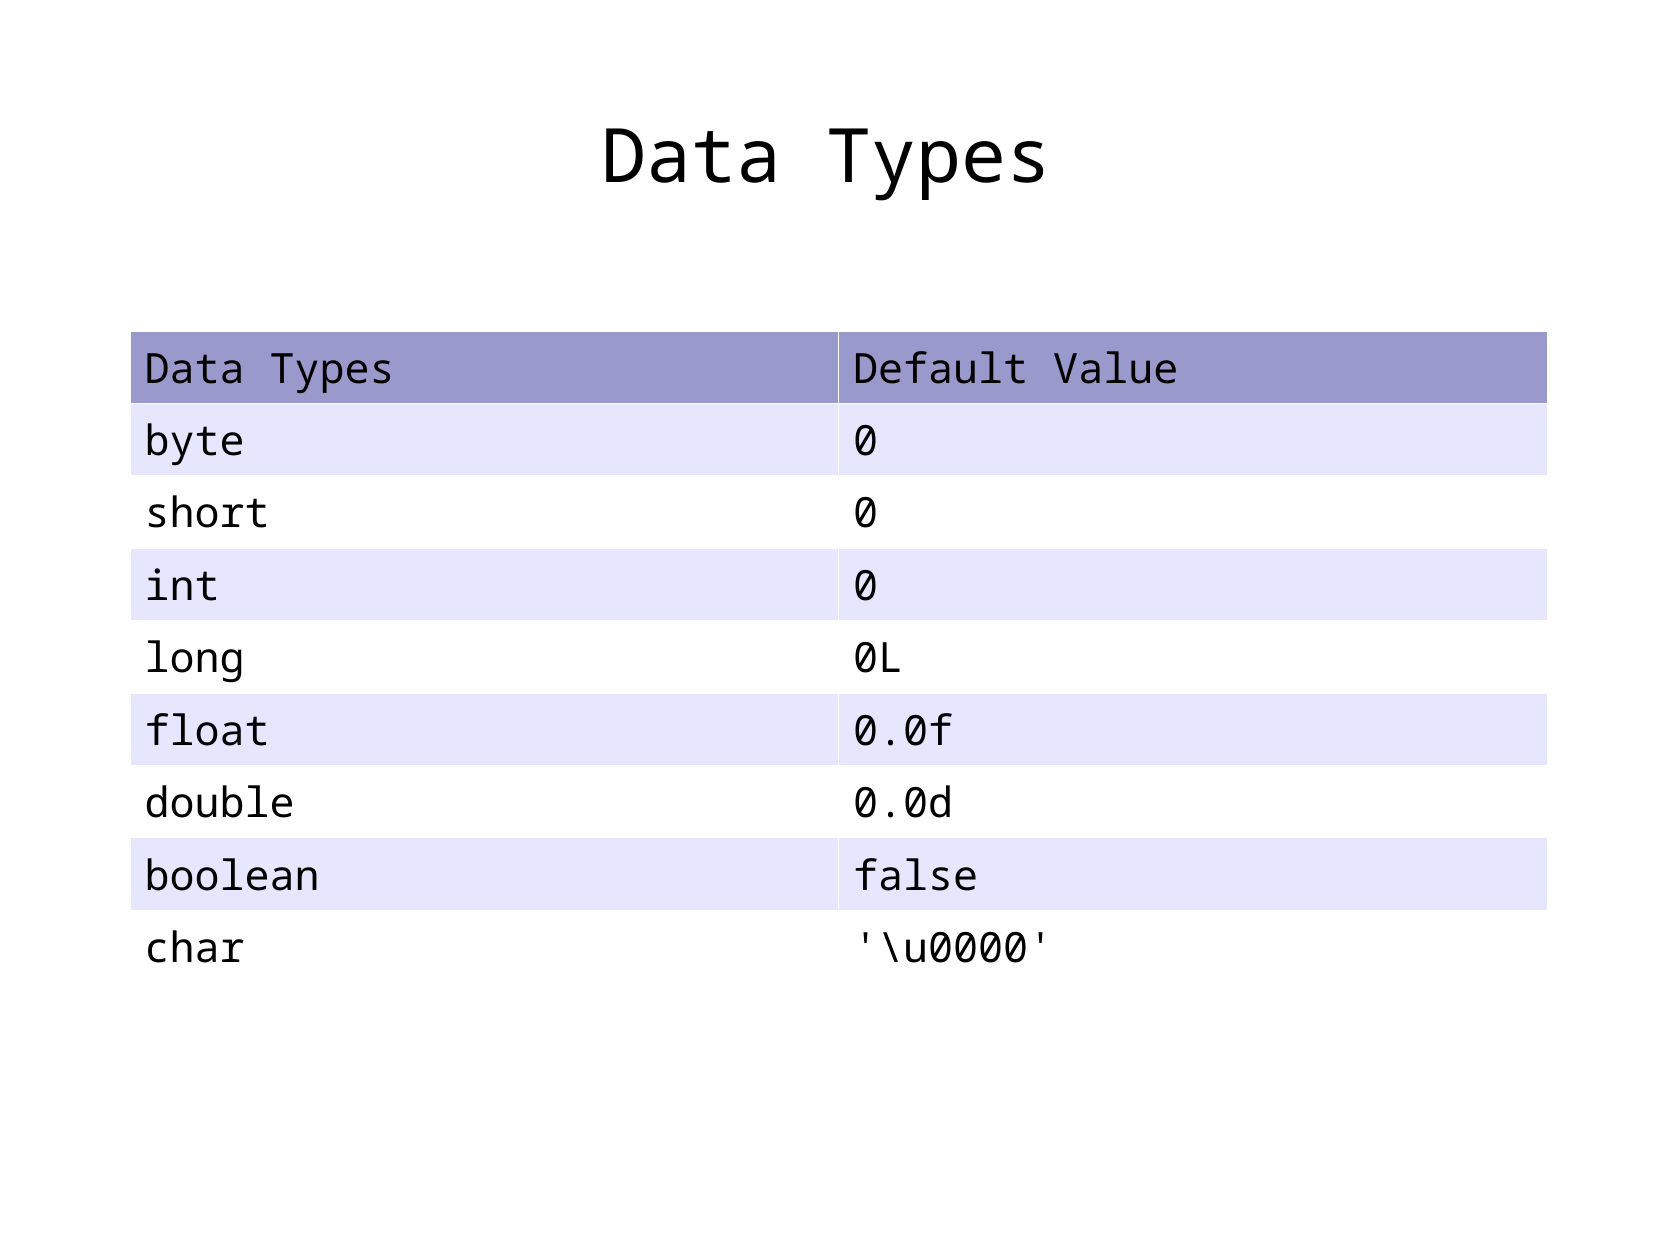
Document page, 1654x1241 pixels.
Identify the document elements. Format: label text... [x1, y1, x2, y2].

table_header Data Types [131, 332, 838, 403]
table_header Default Value [839, 332, 1547, 403]
table_cell double [131, 766, 838, 837]
table_cell false [839, 838, 1547, 910]
table_cell float [131, 694, 838, 765]
table_cell long [131, 621, 838, 693]
table_cell boolean [131, 838, 838, 910]
title Data Types [82, 49, 1571, 257]
table_cell int [131, 549, 838, 620]
table_cell '\u0000' [839, 911, 1547, 982]
table_cell short [131, 476, 838, 548]
table_cell 0.0d [839, 766, 1547, 837]
table_cell 0 [839, 404, 1547, 475]
table_cell 0.0f [839, 694, 1547, 765]
table_cell 0 [839, 476, 1547, 548]
table_cell byte [131, 404, 838, 475]
table_cell 0L [839, 621, 1547, 693]
table_cell 0 [839, 549, 1547, 620]
table_cell char [131, 911, 838, 982]
